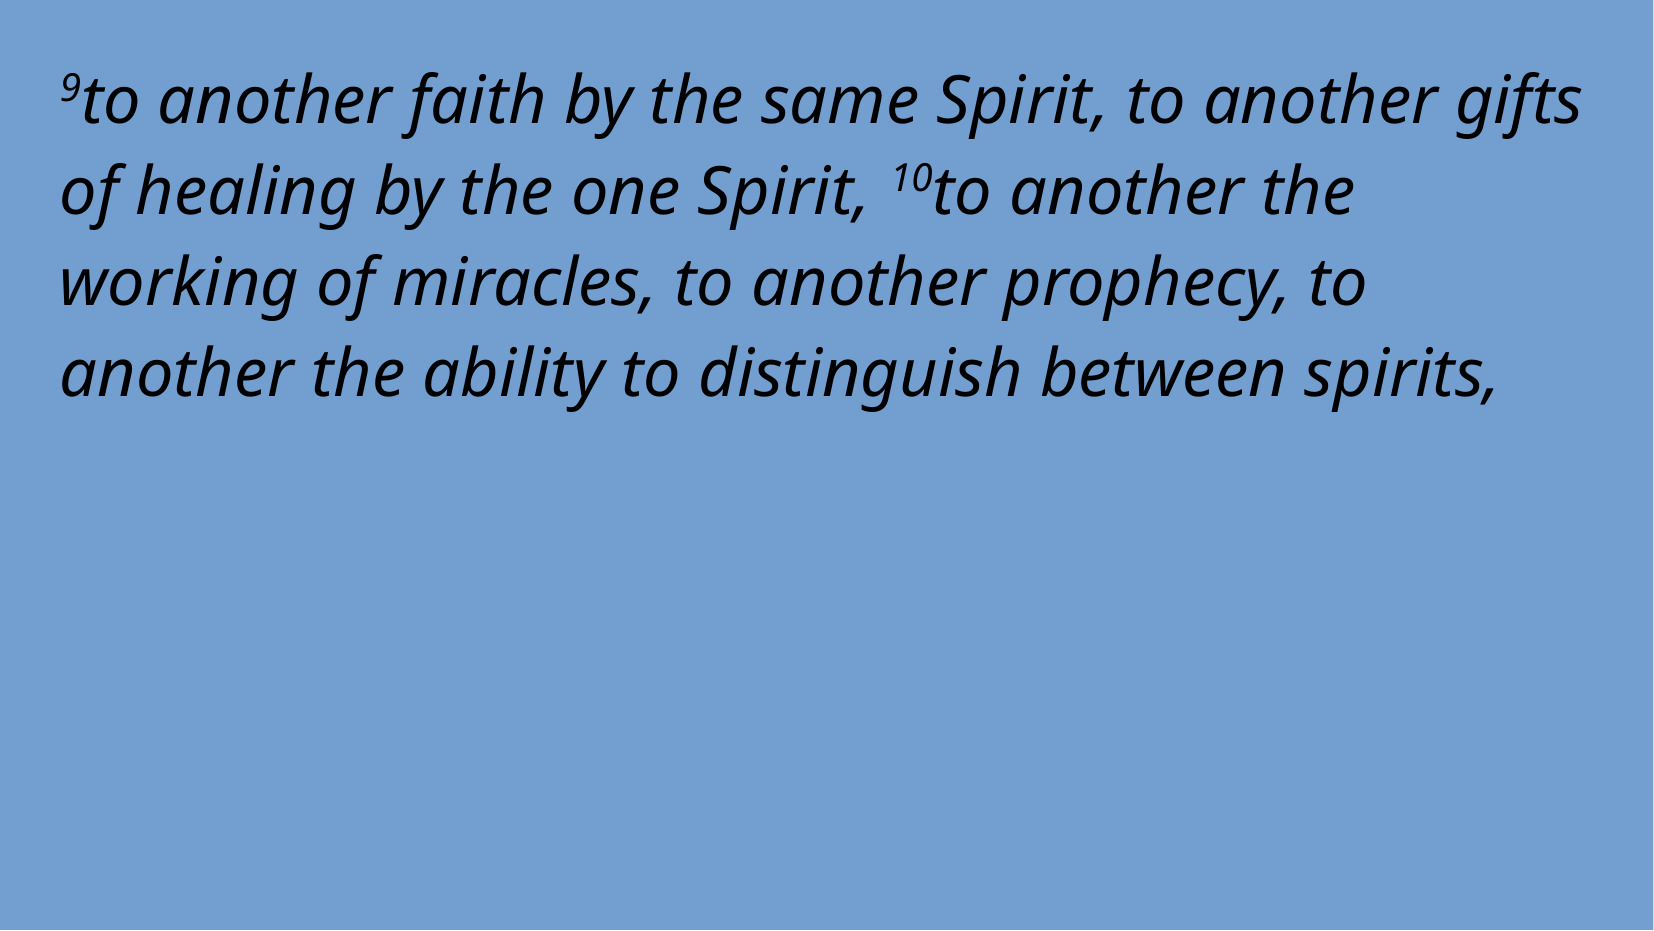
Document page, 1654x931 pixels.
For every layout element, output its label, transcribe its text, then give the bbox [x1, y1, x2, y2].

text_box 9to another faith by the same Spirit, to another gifts of healing by the one Spirit, 10to another the working of miracles, to another prophecy, to another the ability to distinguish between spirits, [45, 45, 1606, 415]
